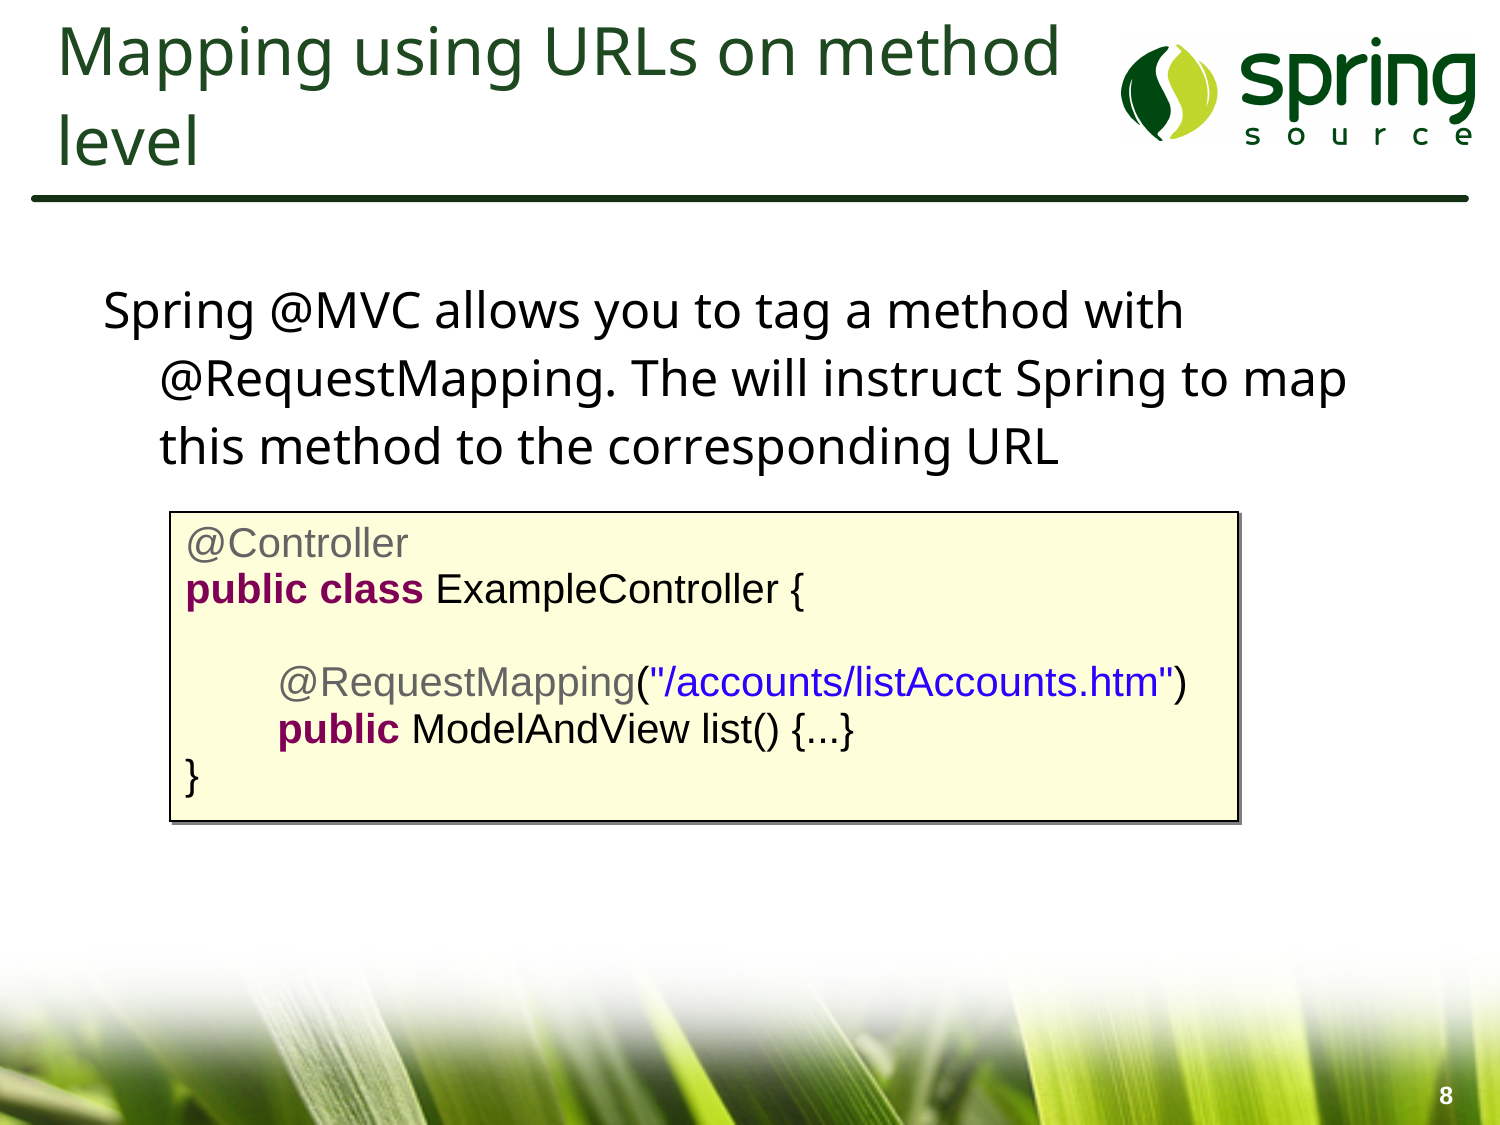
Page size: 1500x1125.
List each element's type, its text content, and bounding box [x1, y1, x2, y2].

list Spring @MVC allows you to tag a method with @RequestMapping. The will instruct Spring to map this method to the corresponding URL [103, 275, 1394, 923]
picture [1121, 37, 1475, 145]
title Mapping using URLs on method level [56, 13, 1089, 176]
text_box @Controller public class ExampleController { @RequestMapping("/accounts/listAccounts.htm") public ModelAndView list() {...} } [170, 511, 1239, 822]
picture [0, 944, 1500, 1125]
